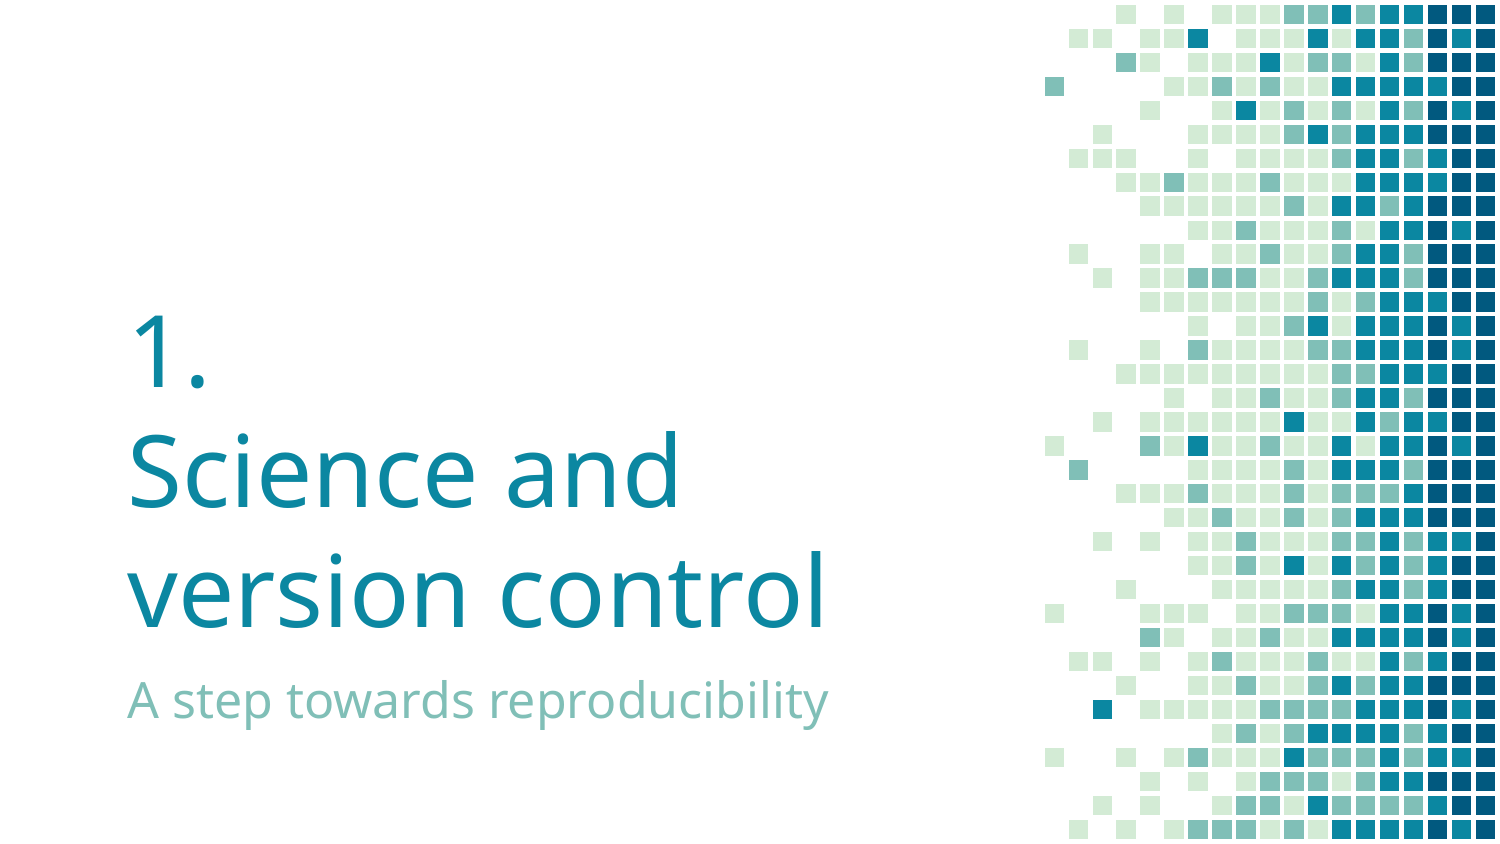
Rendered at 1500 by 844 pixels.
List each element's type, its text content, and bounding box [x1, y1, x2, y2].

subtitle A step towards reproducibility [112, 653, 977, 783]
title 1. Science and version control [112, 472, 977, 653]
